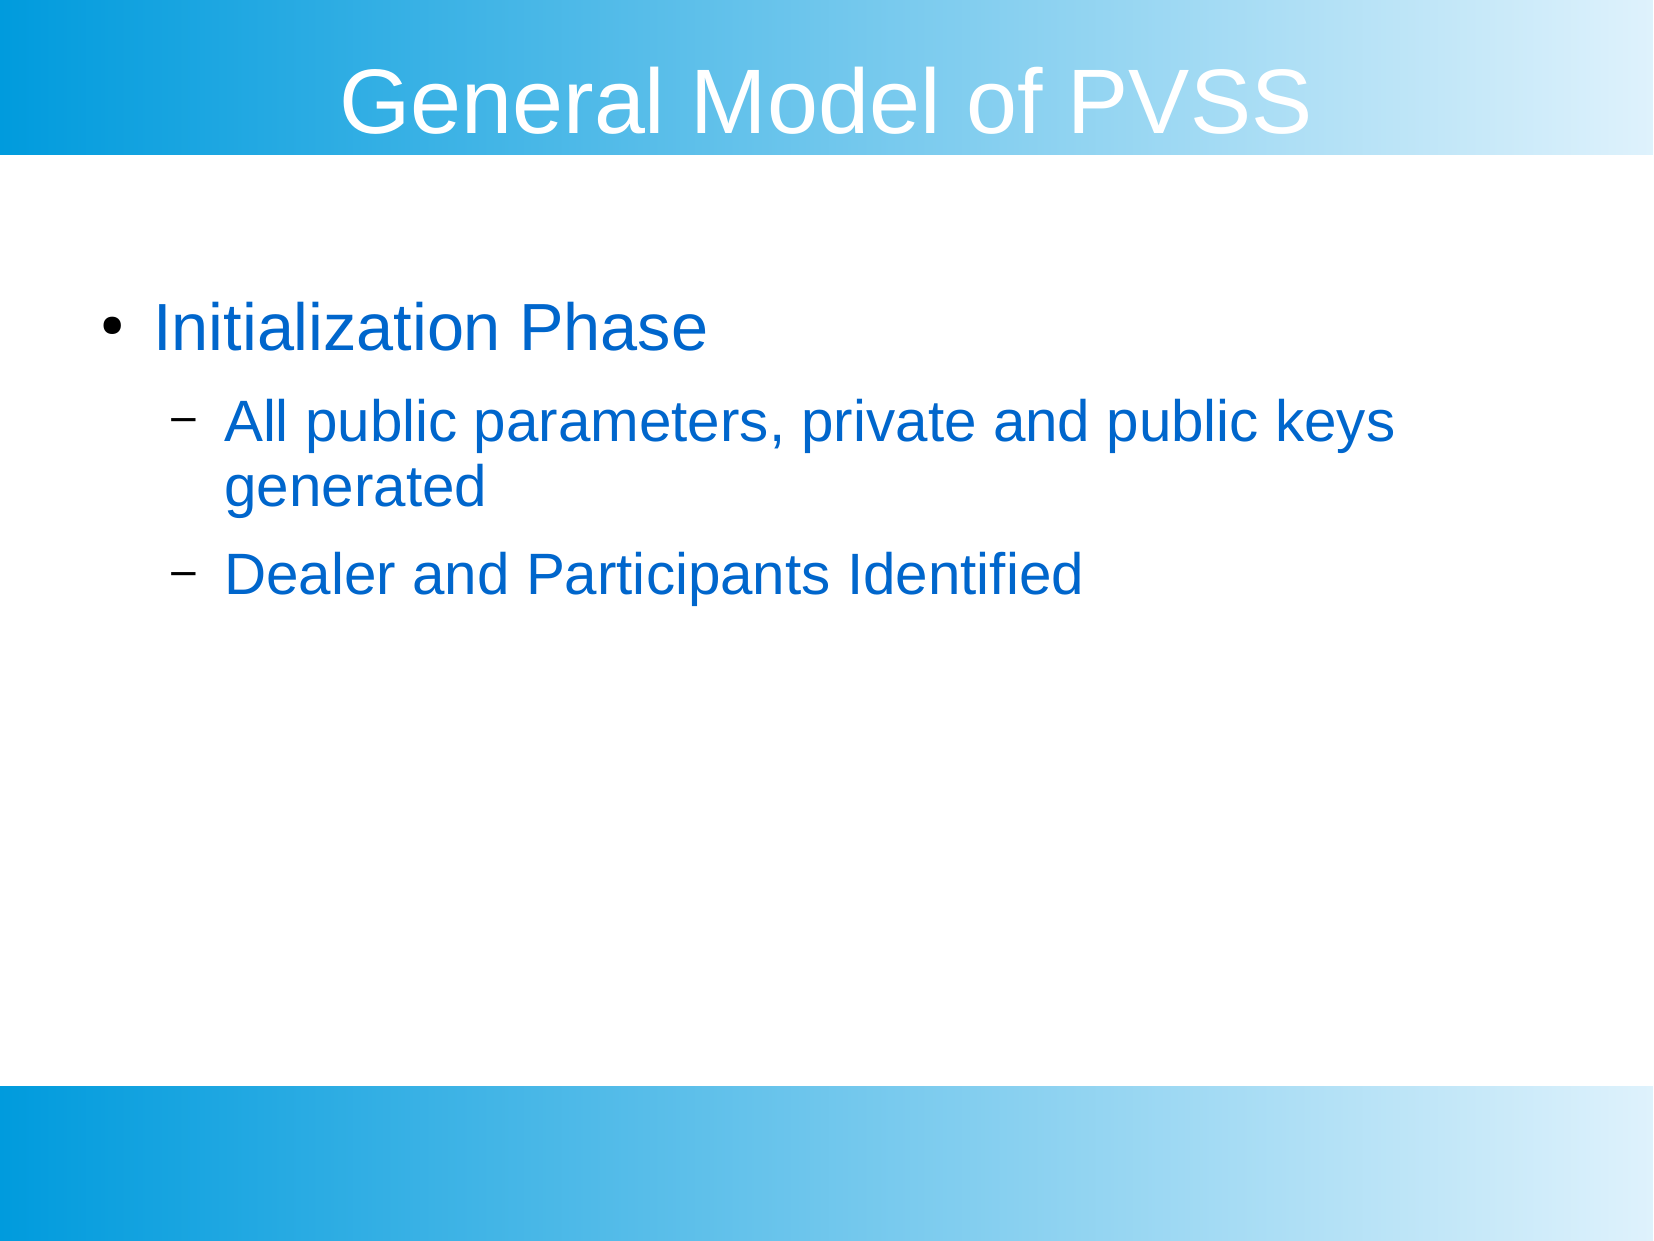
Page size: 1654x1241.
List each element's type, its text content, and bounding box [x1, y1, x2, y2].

list Initialization Phase All public parameters, private and public keys generated Dealer and Participants Identified [82, 290, 1571, 1010]
title General Model of PVSS [82, 49, 1571, 155]
